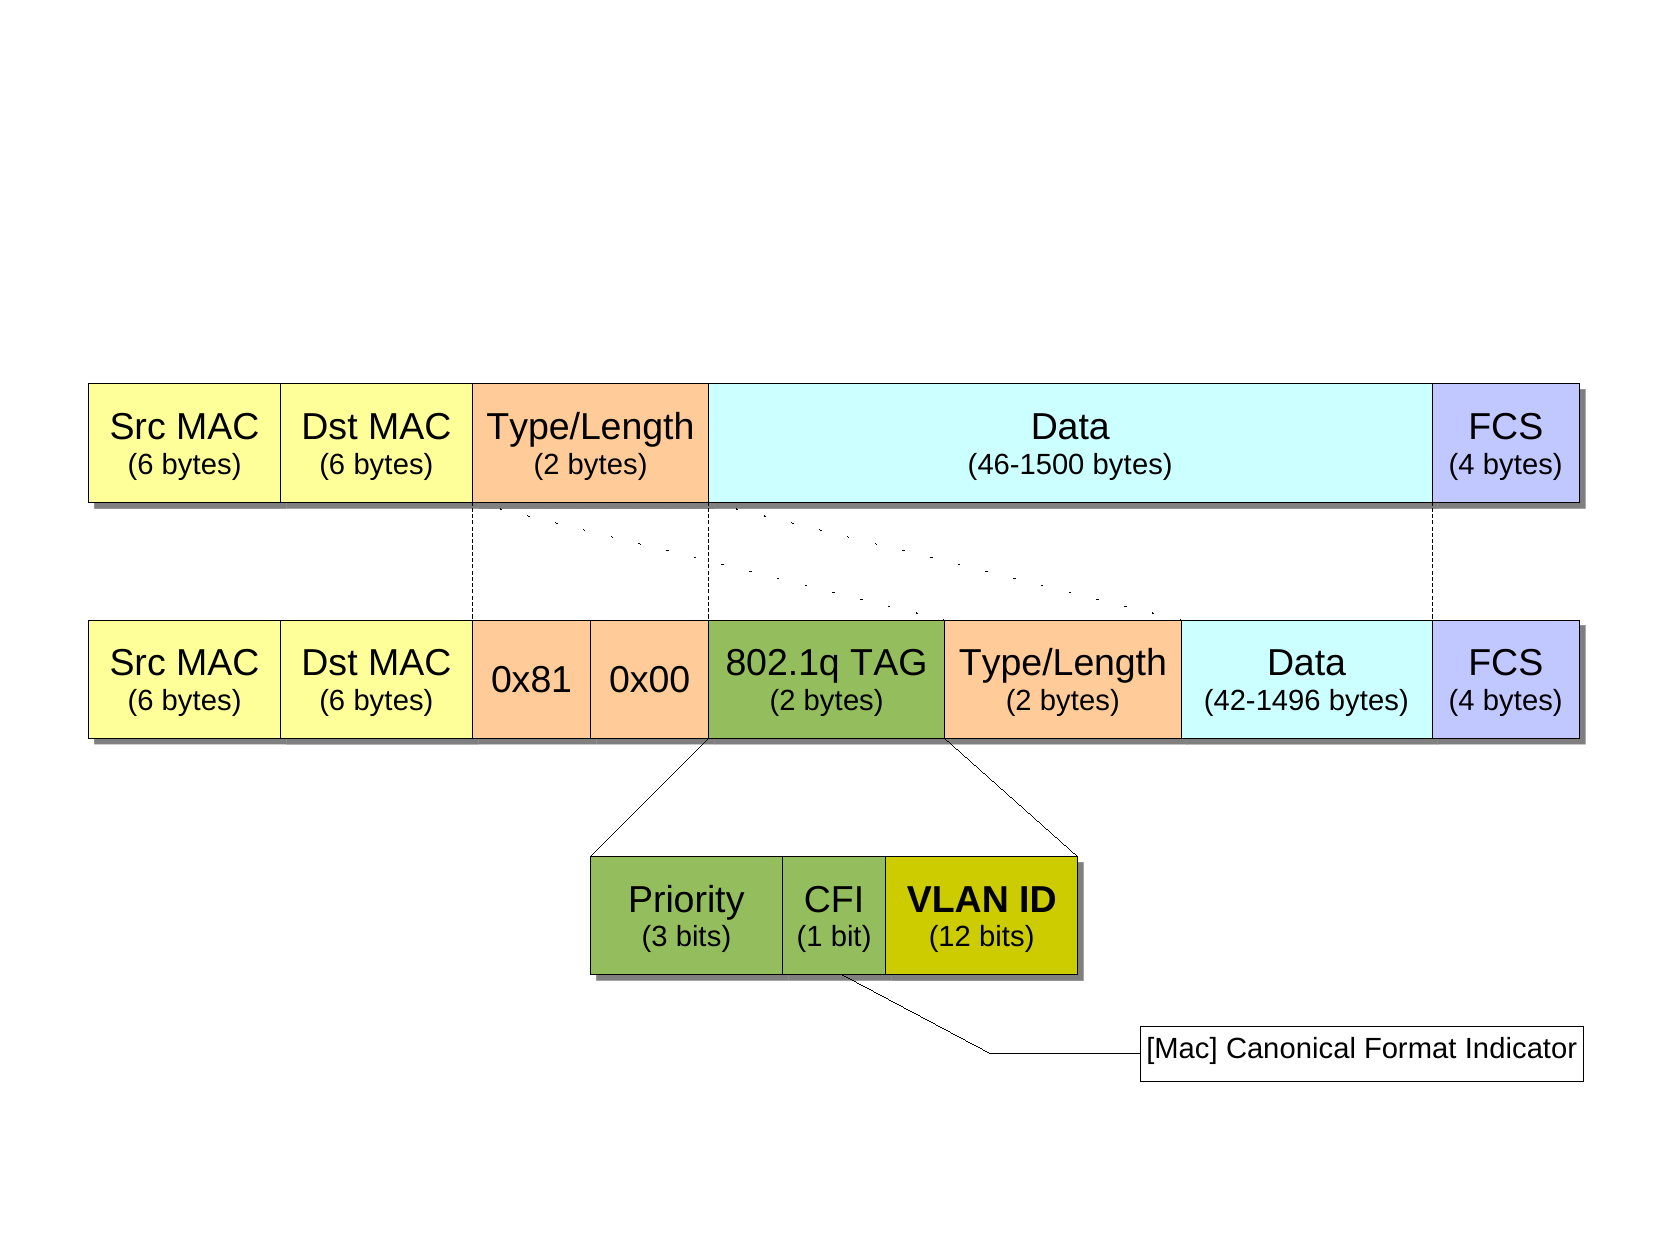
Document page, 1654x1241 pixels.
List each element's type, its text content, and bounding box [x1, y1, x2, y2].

text_box Src MAC (6 bytes) [88, 620, 280, 739]
text_box Data (42-1496 bytes) [1181, 620, 1432, 739]
text_box Data (46-1500 bytes) [708, 383, 1432, 503]
text_box Src MAC (6 bytes) [88, 383, 280, 503]
text_box VLAN ID (12 bits) [885, 856, 1078, 975]
text_box Dst MAC (6 bytes) [280, 383, 472, 503]
text_box Type/Length (2 bytes) [472, 383, 708, 503]
text_box 0x00 [590, 620, 708, 739]
text_box 802.1q TAG (2 bytes) [708, 620, 944, 739]
text_box CFI (1 bit) [782, 856, 885, 975]
text_box Dst MAC (6 bytes) [280, 620, 472, 739]
text_box FCS (4 bytes) [1432, 383, 1580, 503]
text_box Type/Length (2 bytes) [944, 620, 1181, 739]
text_box 0x81 [472, 620, 590, 739]
text_box Priority (3 bits) [590, 856, 782, 975]
text_box [Mac] Canonical Format Indicator [1140, 1026, 1584, 1082]
text_box FCS (4 bytes) [1432, 620, 1580, 739]
